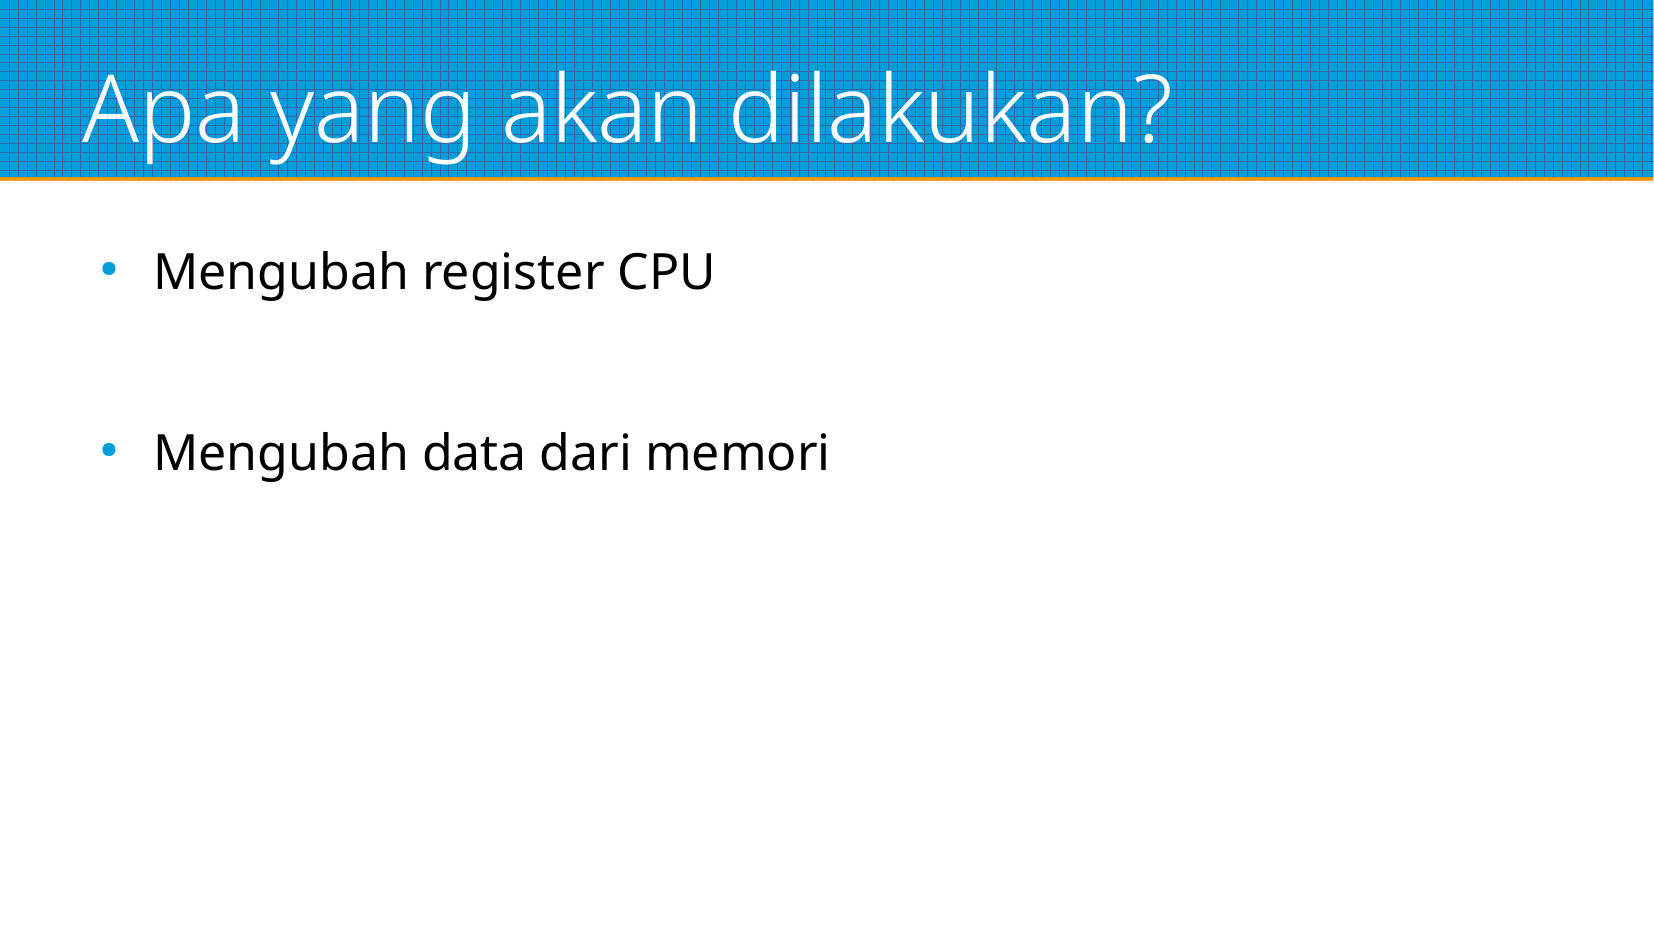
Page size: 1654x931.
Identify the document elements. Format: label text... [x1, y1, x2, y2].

list Mengubah register CPU Mengubah data dari memori [82, 236, 1563, 811]
title Apa yang akan dilakukan? [82, 14, 1571, 171]
